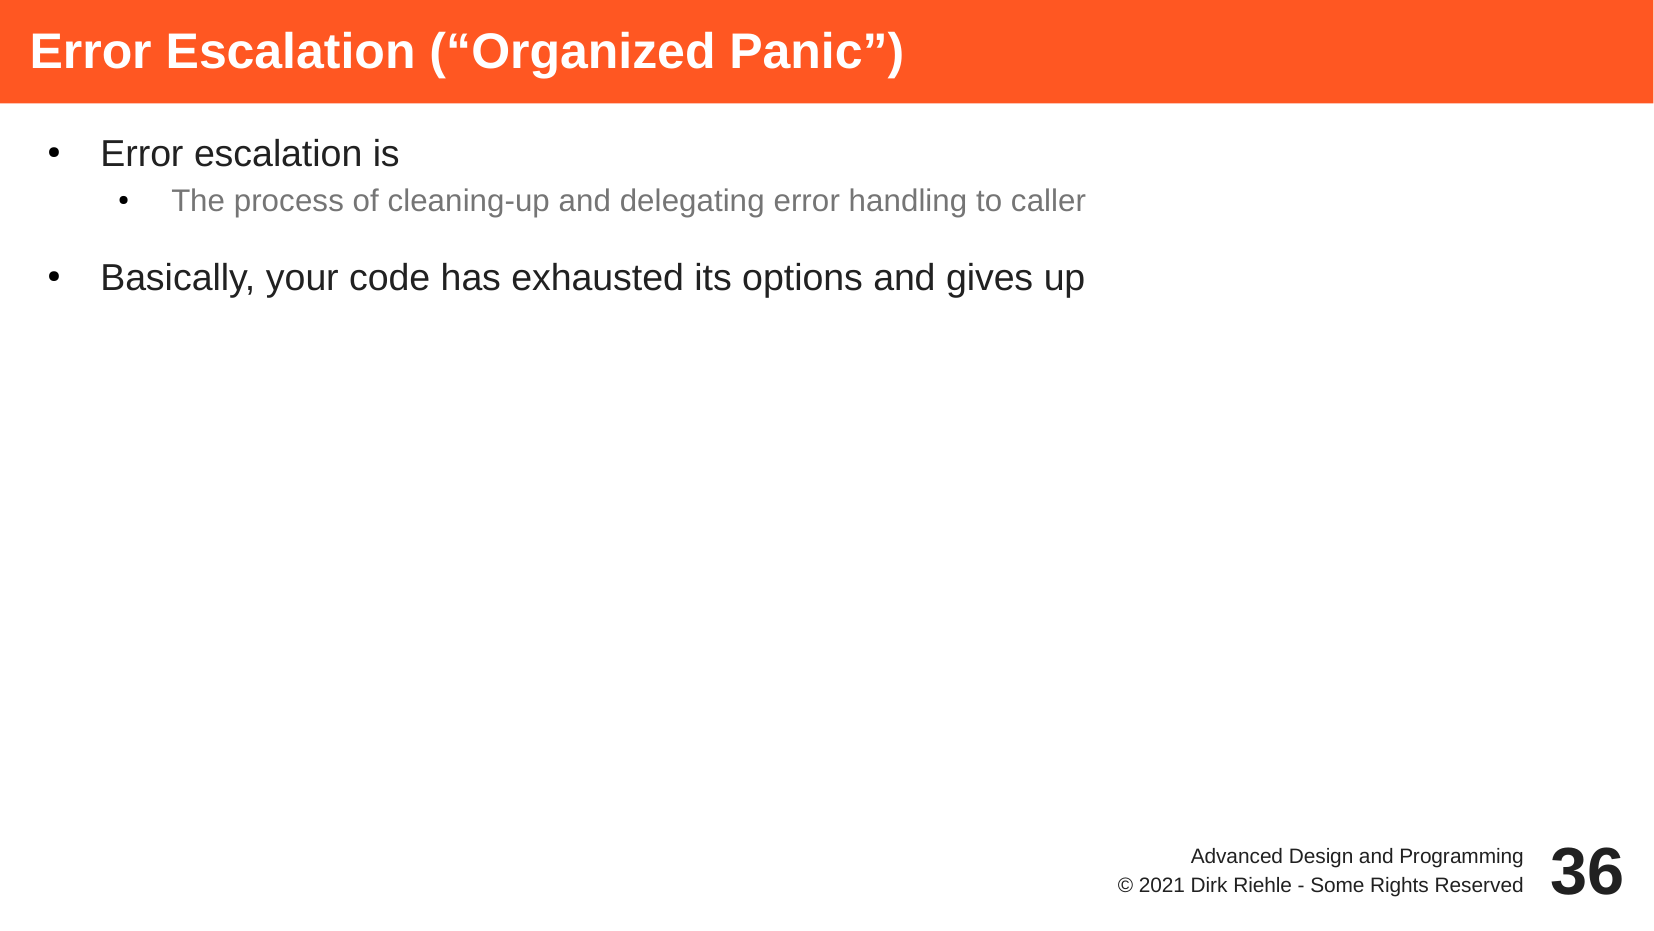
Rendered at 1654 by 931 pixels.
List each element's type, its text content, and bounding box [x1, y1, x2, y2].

list Error escalation is The process of cleaning-up and delegating error handling to caller Basically, your code has exhausted its options and gives up [29, 132, 1625, 813]
title Error Escalation (“Organized Panic”) [0, 0, 1654, 104]
